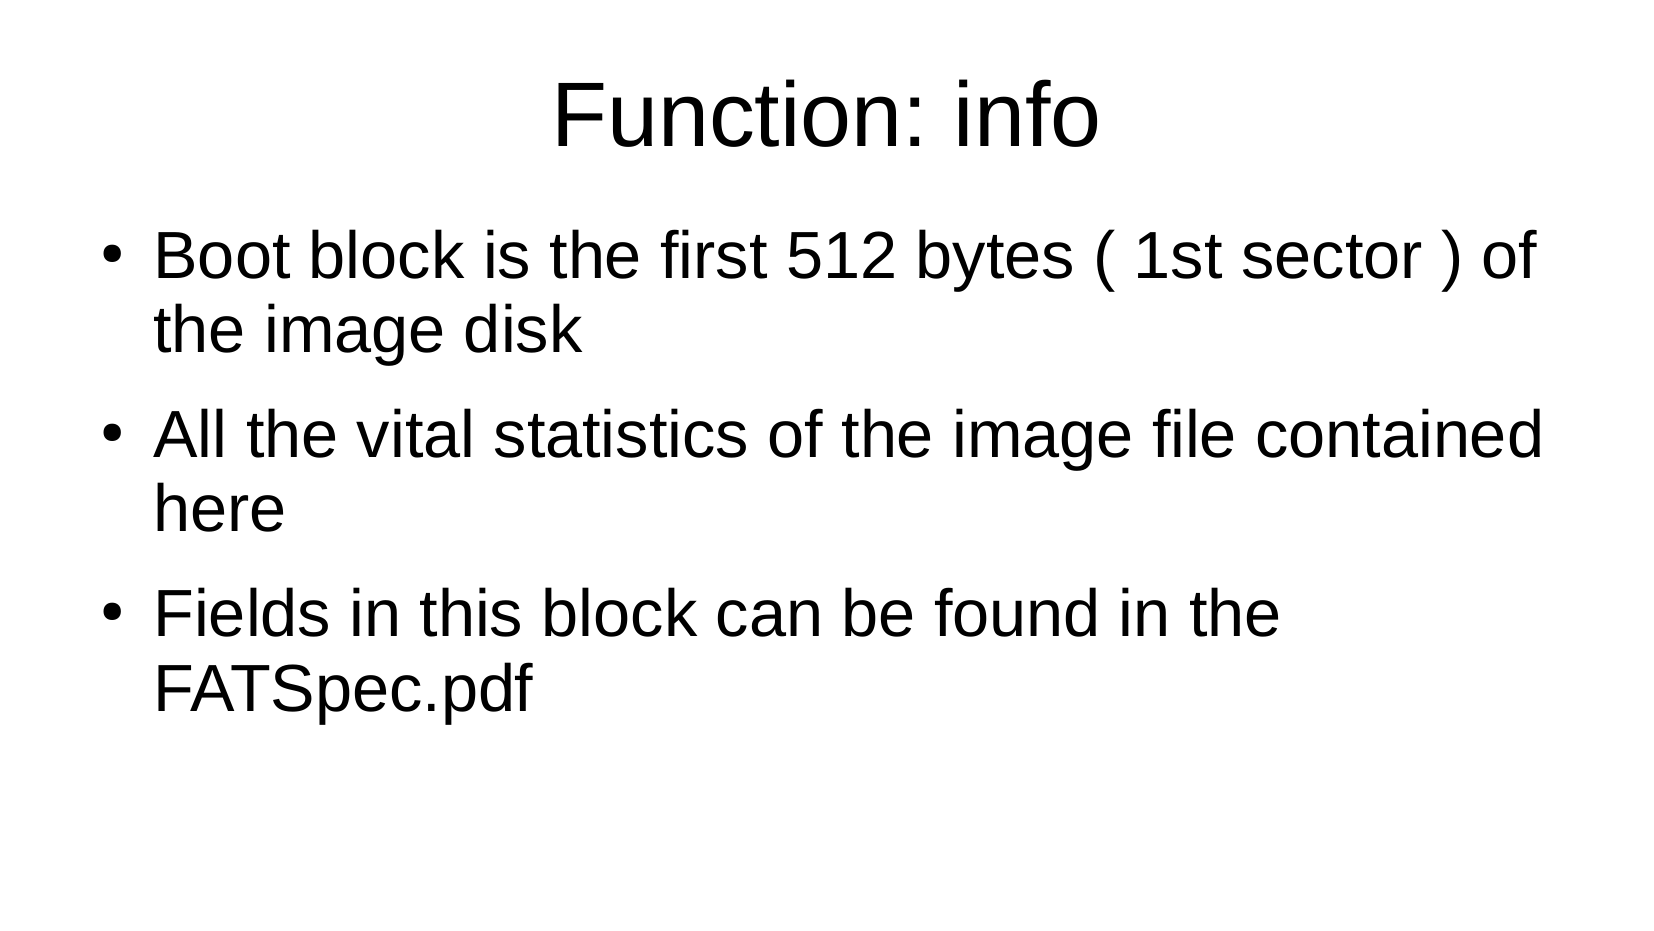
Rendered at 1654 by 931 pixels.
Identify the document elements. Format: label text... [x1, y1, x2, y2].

list Boot block is the first 512 bytes ( 1st sector ) of the image disk All the vital statistics of the image file contained here Fields in this block can be found in the FATSpec.pdf [82, 217, 1571, 841]
title Function: info [82, 37, 1571, 193]
